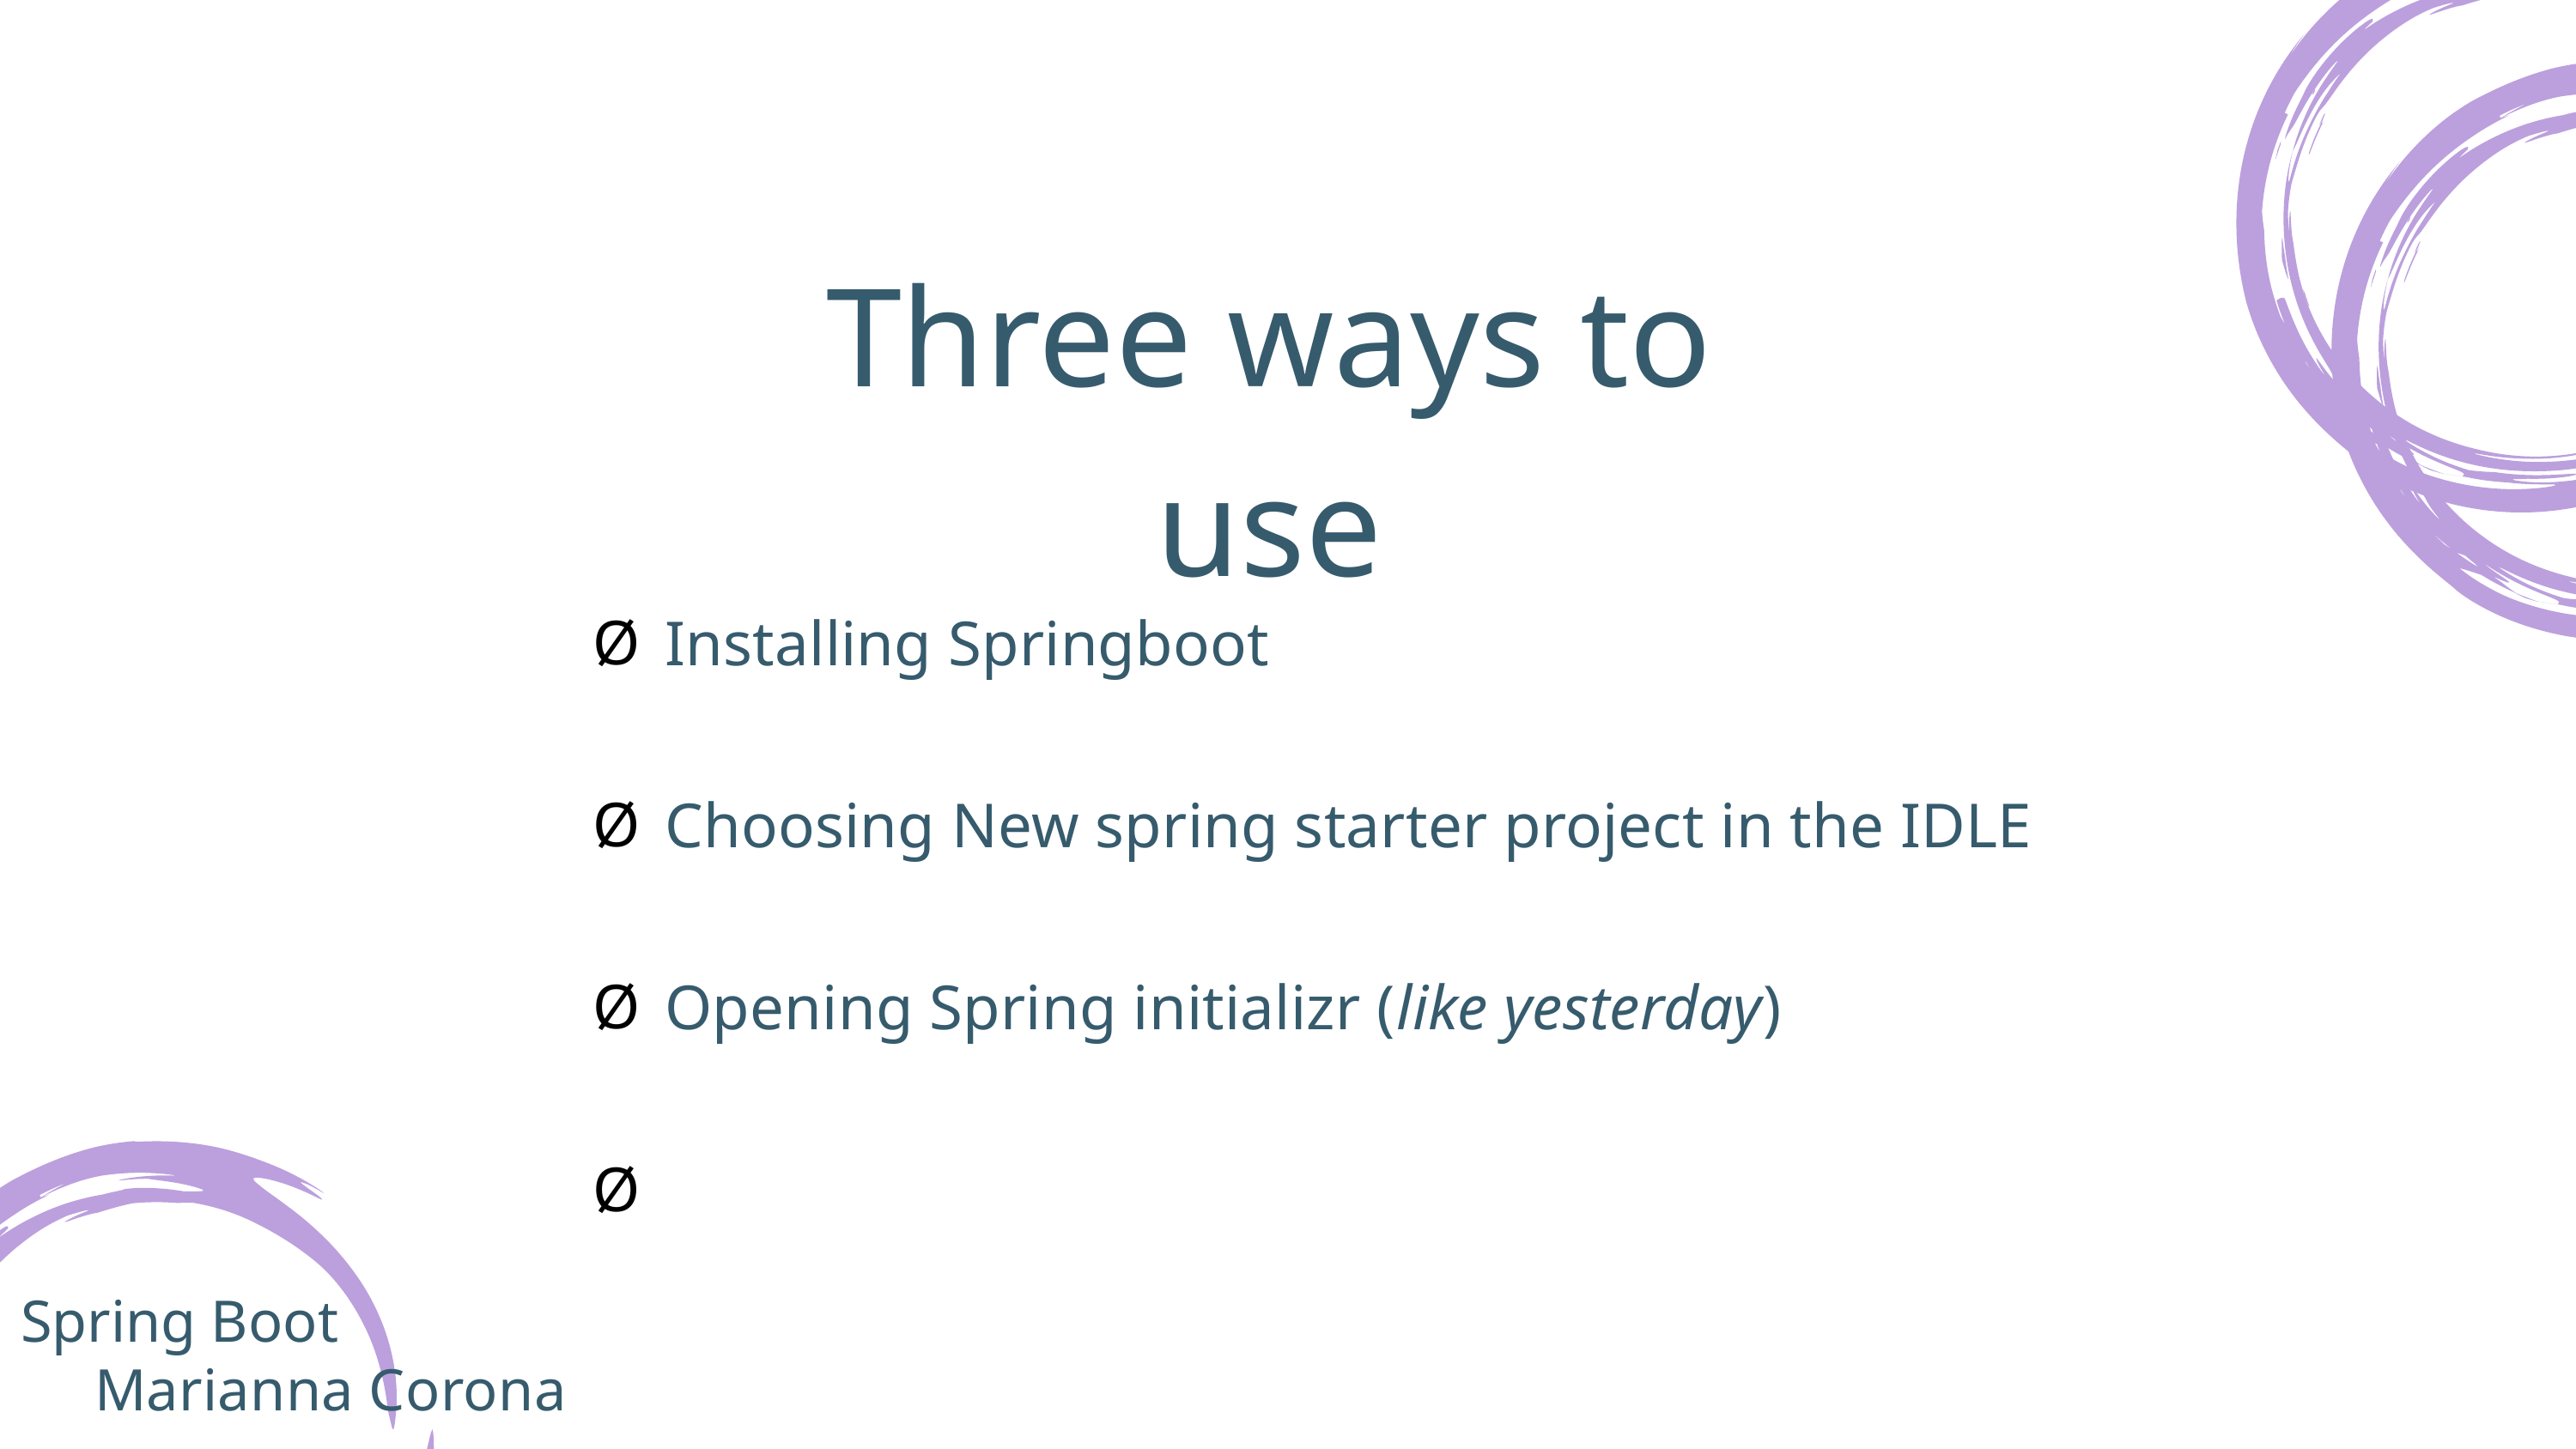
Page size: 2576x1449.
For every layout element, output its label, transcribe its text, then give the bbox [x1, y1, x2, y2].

text_box [2235, 0, 2576, 641]
text_box Spring Boot Marianna Corona [8, 1278, 2530, 1431]
text_box [0, 1140, 434, 1449]
text_box Three ways to use [697, 222, 1841, 395]
text_box Installing Springboot Choosing New spring starter project in the IDLE Opening Spring initializr (like yesterday) [580, 488, 2236, 1205]
